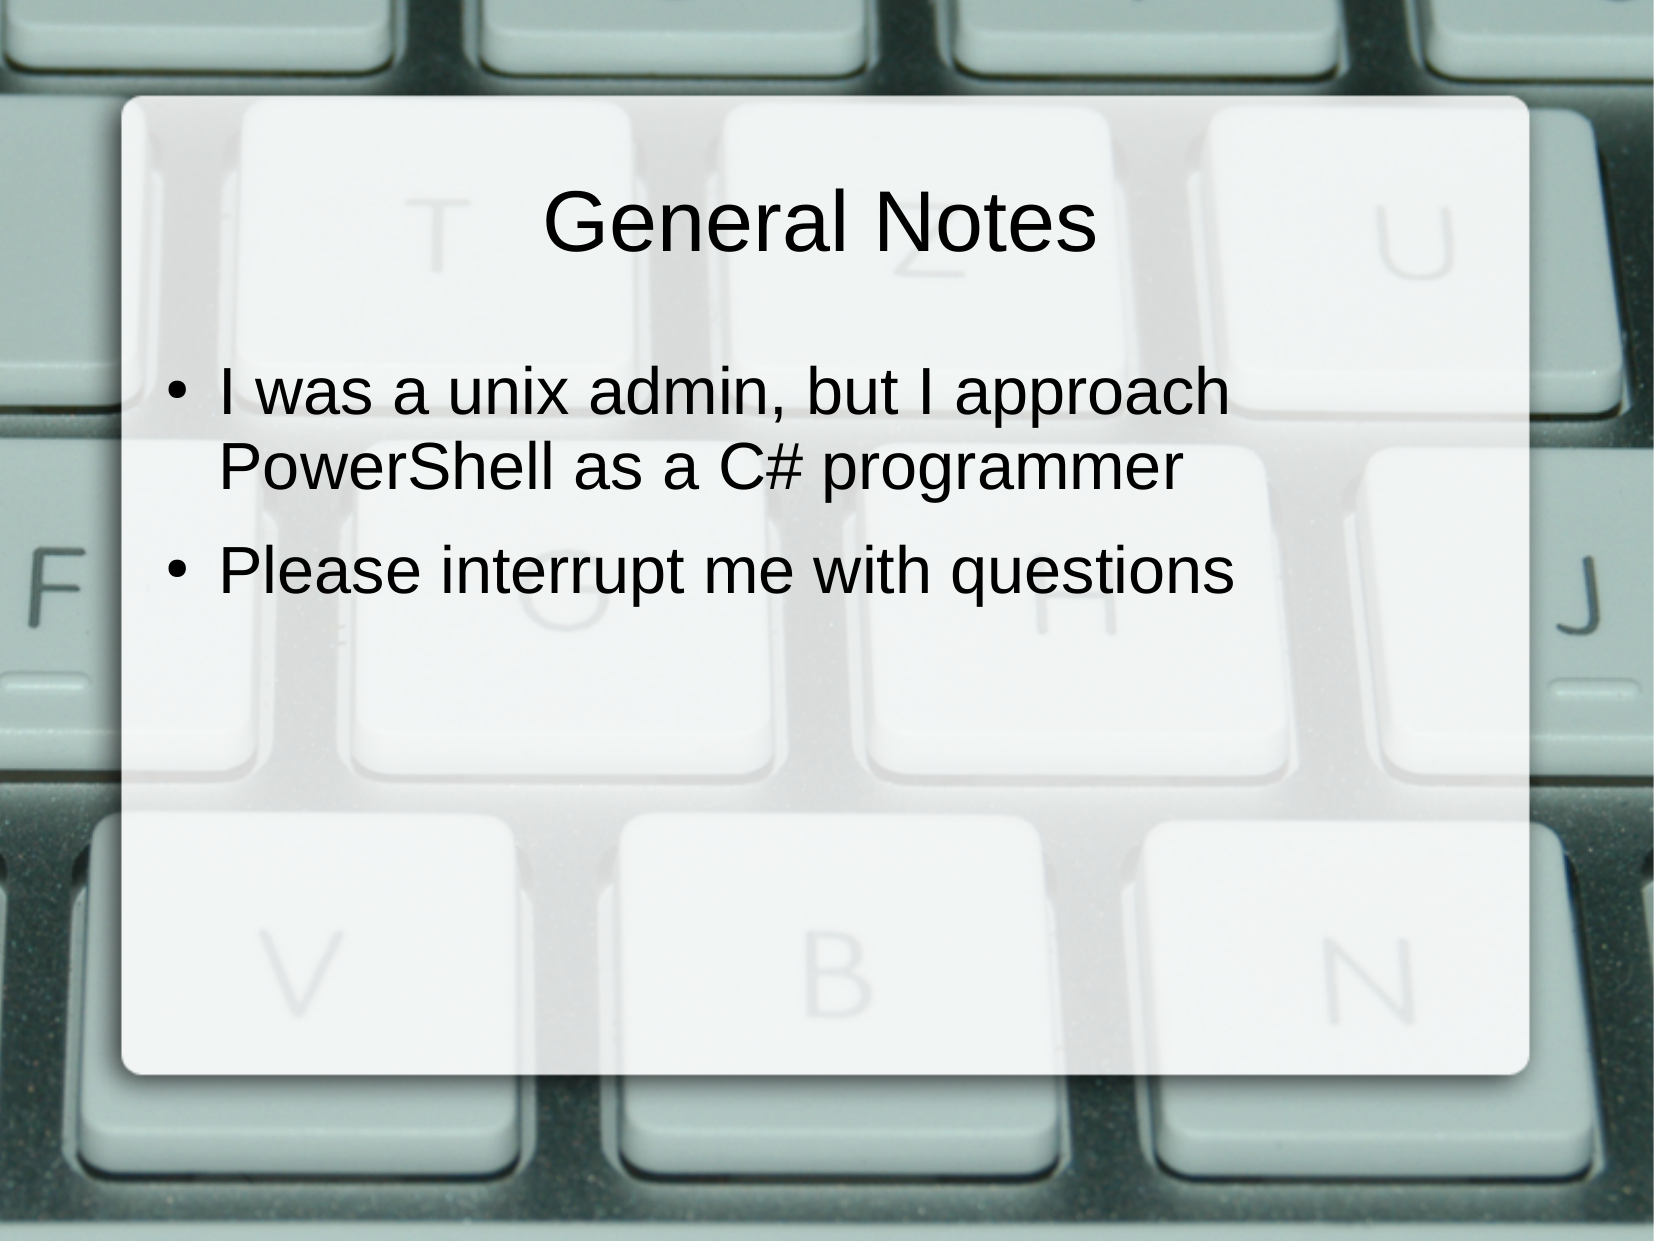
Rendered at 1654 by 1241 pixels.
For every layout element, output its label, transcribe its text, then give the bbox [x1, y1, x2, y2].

title General Notes [135, 117, 1506, 325]
list I was a unix admin, but I approach PowerShell as a C# programmer Please interrupt me with questions [147, 354, 1506, 1241]
picture [0, 0, 1654, 1241]
